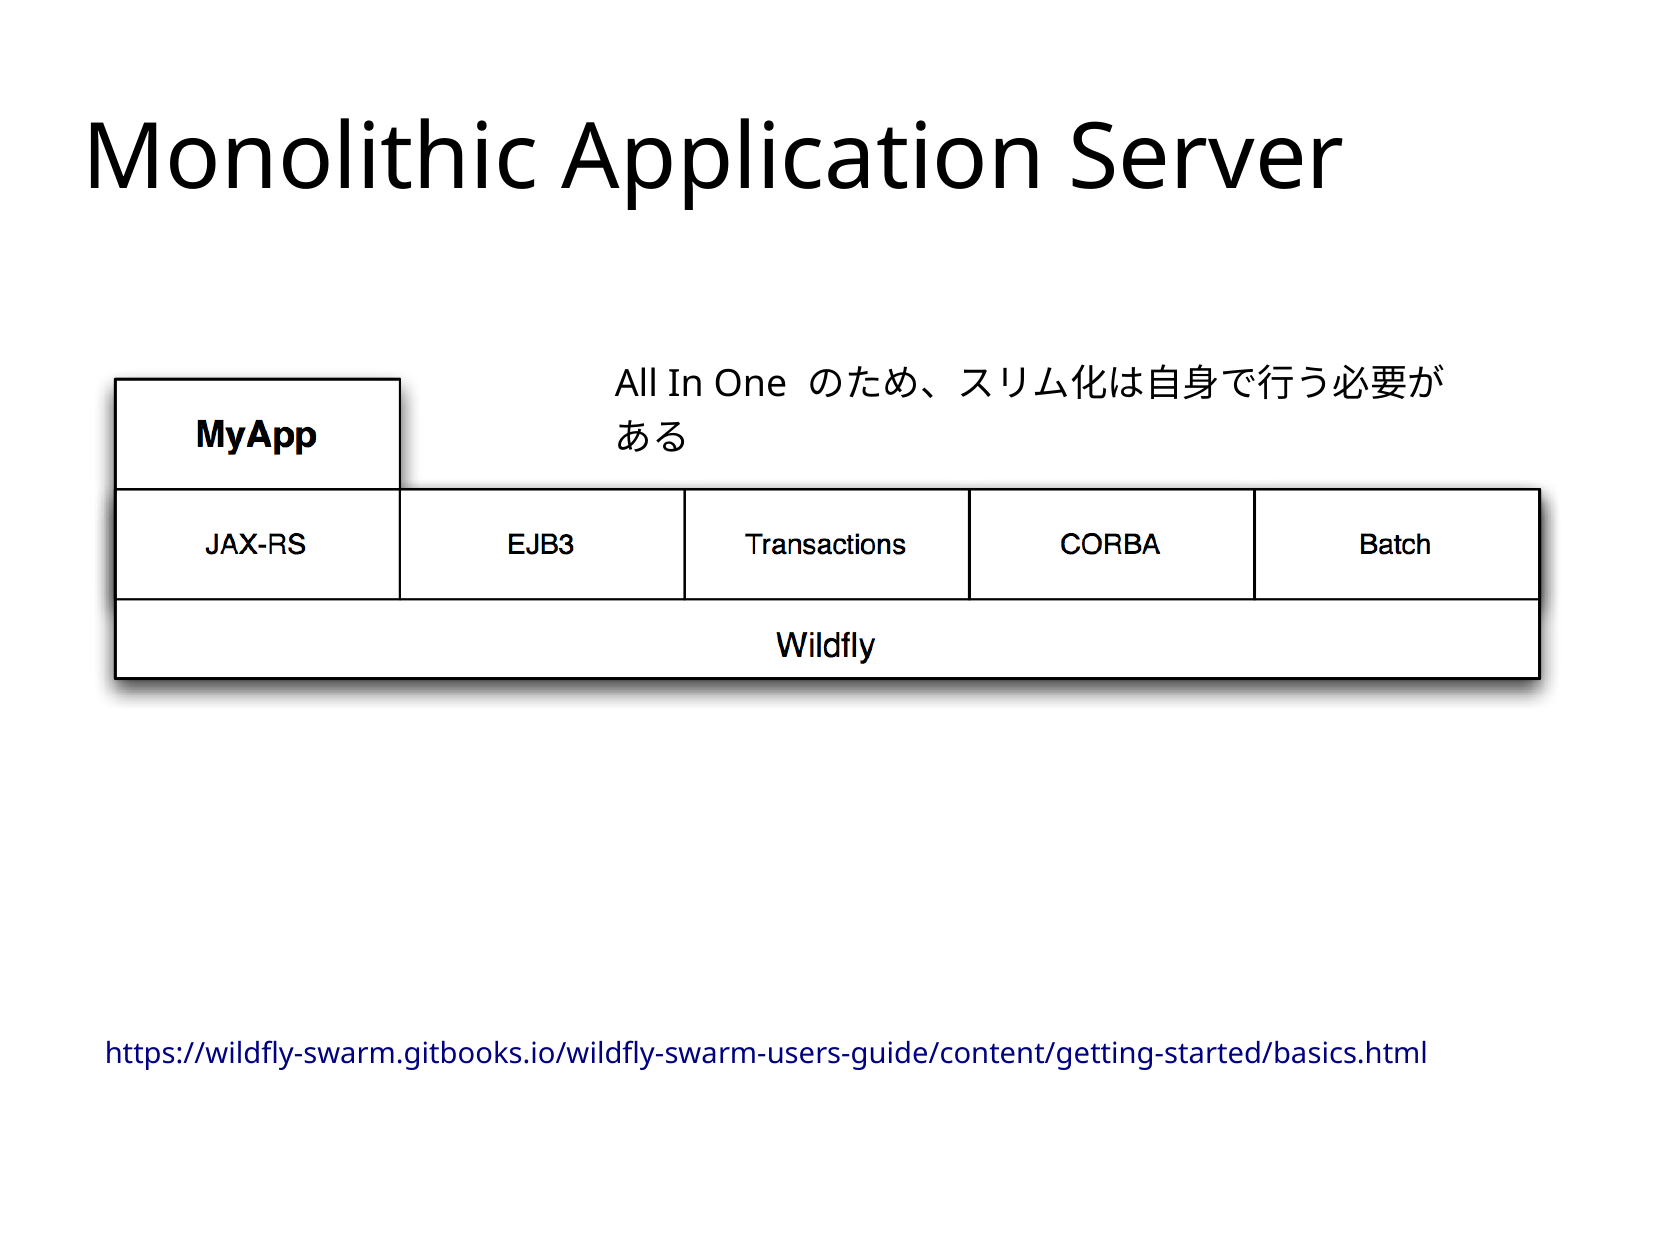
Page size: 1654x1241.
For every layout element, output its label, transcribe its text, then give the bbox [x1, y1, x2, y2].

text_box https://wildfly-swarm.gitbooks.io/wildfly-swarm-users-guide/content/getting-started/basics.html [90, 1024, 1591, 1122]
picture [82, 358, 1568, 719]
text_box All In One のため、スリム化は自身で行う必要がある [600, 345, 1471, 465]
title Monolithic Application Server [82, 49, 1571, 257]
